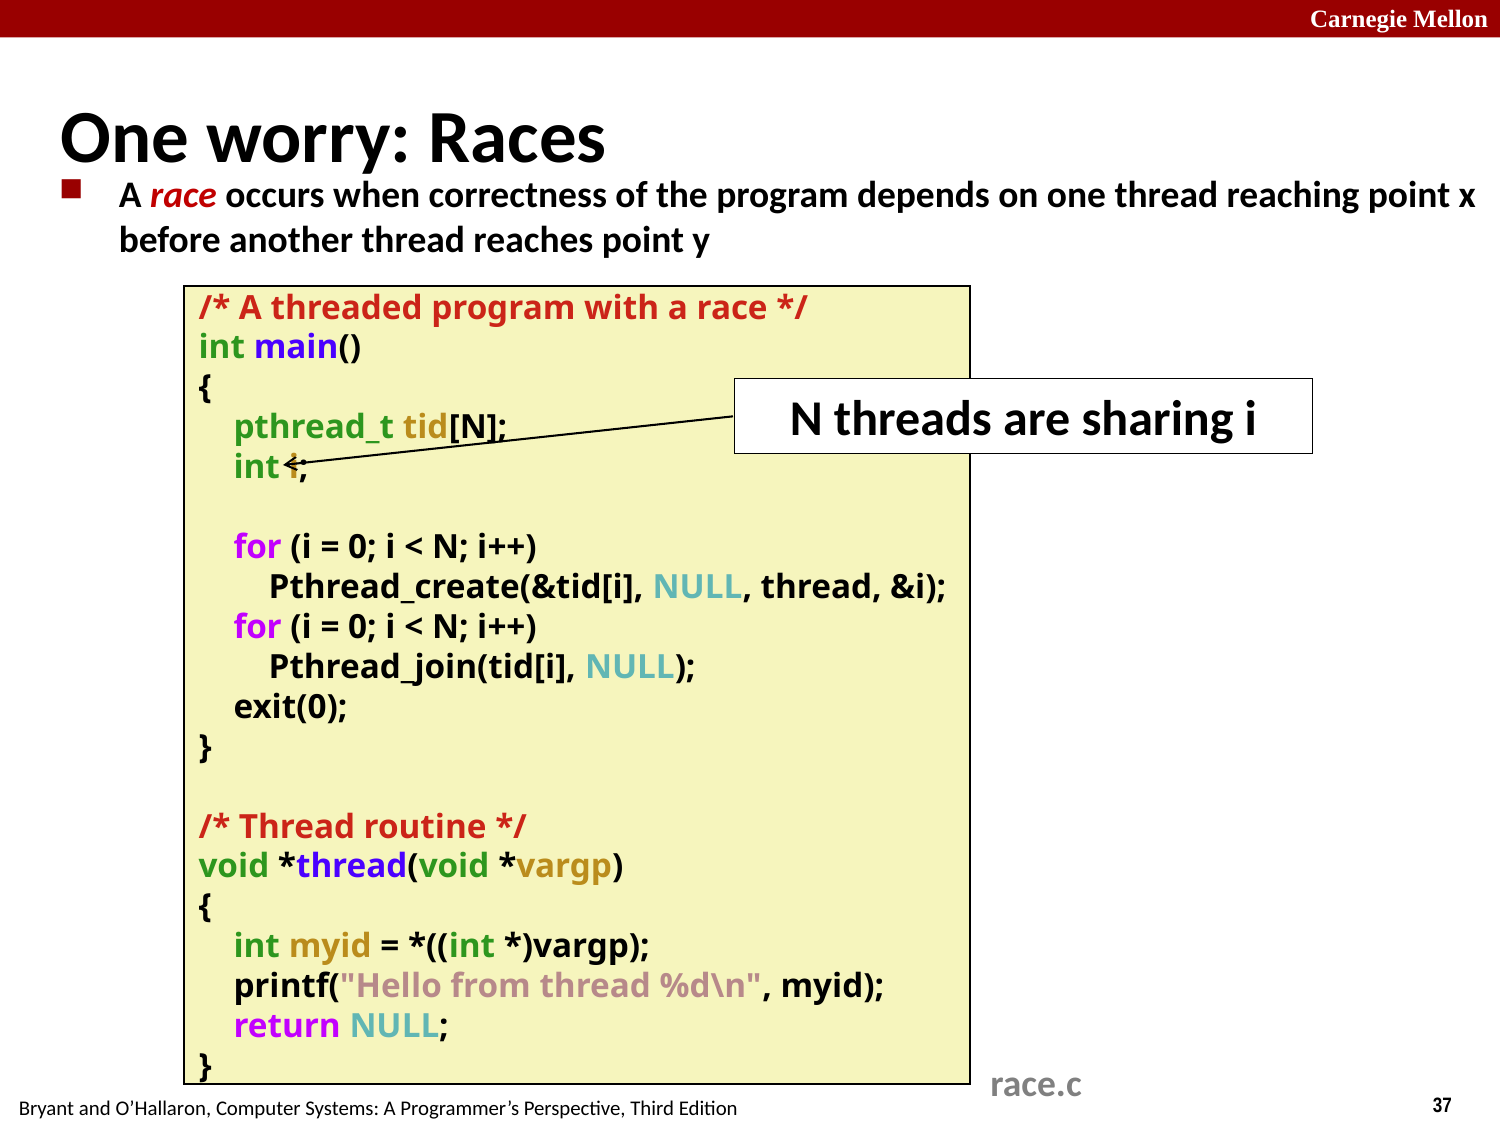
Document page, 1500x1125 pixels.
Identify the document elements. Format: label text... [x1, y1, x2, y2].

list A race occurs when correctness of the program depends on one thread reaching point x before another thread reaches point y [47, 162, 1500, 1020]
title One worry: Races [45, 70, 1291, 196]
text_box /* A threaded program with a race */ int main() { pthread_t tid[N]; int i; for (i = 0; i < N; i++) Pthread_create(&tid[i], NULL, thread, &i); for (i = 0; i < N; i++) Pthread_join(tid[i], NULL); exit(0); } /* Thread routine */ void *thread(void *vargp) { int myid = *((int *)vargp); printf("Hello from thread %d\n", myid); return NULL; } [183, 285, 971, 1085]
text_box N threads are sharing i [734, 378, 1313, 454]
text_box race.c [975, 1051, 1097, 1112]
